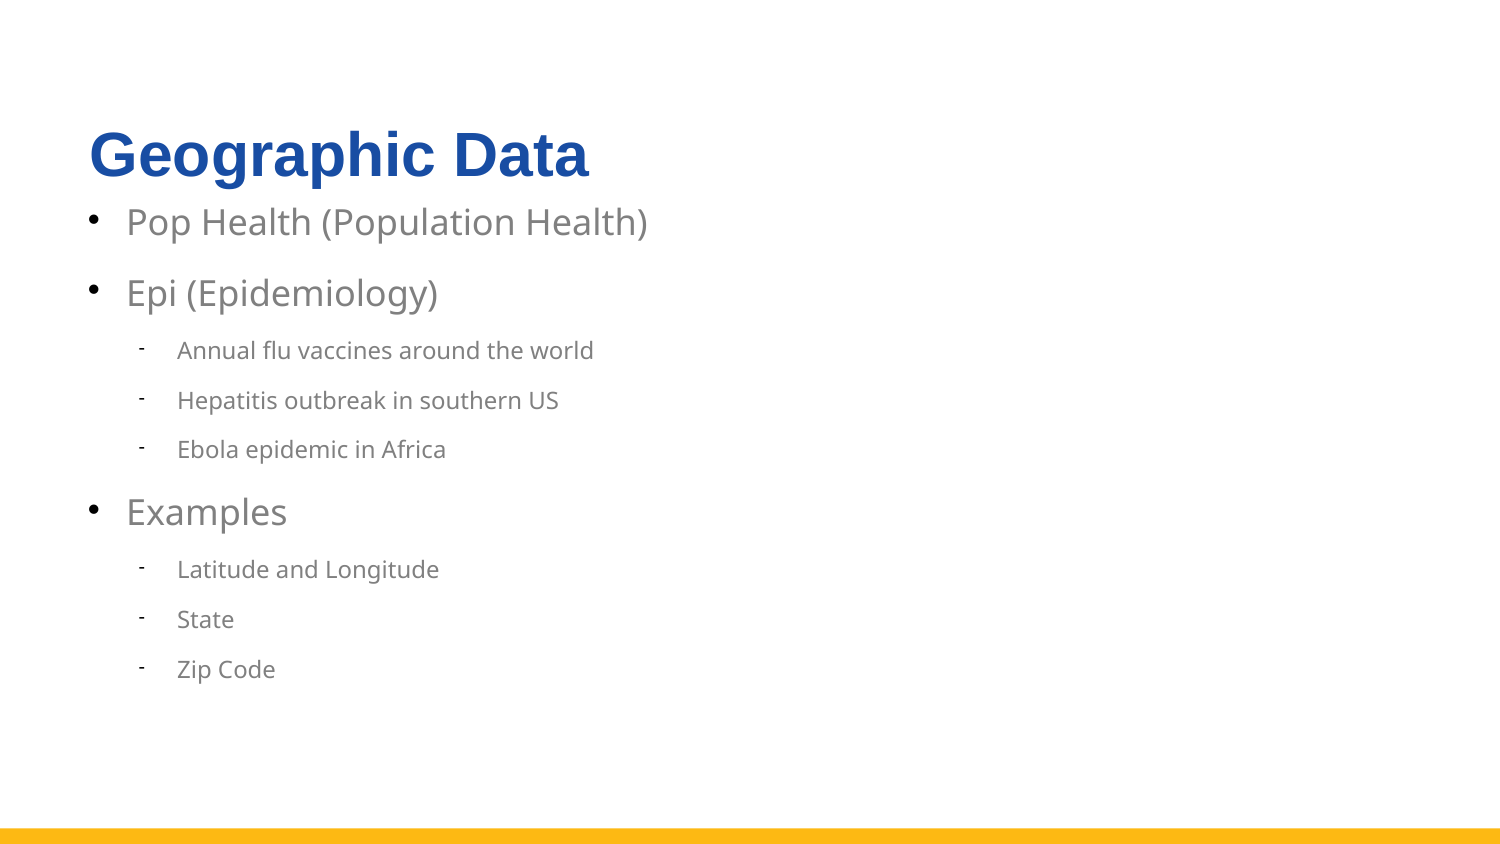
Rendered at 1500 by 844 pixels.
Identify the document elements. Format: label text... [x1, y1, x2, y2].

text_box Geographic Data [75, 0, 1425, 197]
text_box Pop Health (Population Health) Epi (Epidemiology) Annual flu vaccines around the world Hepatitis outbreak in southern US Ebola epidemic in Africa Examples Latitude and Longitude State Zip Code [75, 197, 1425, 687]
